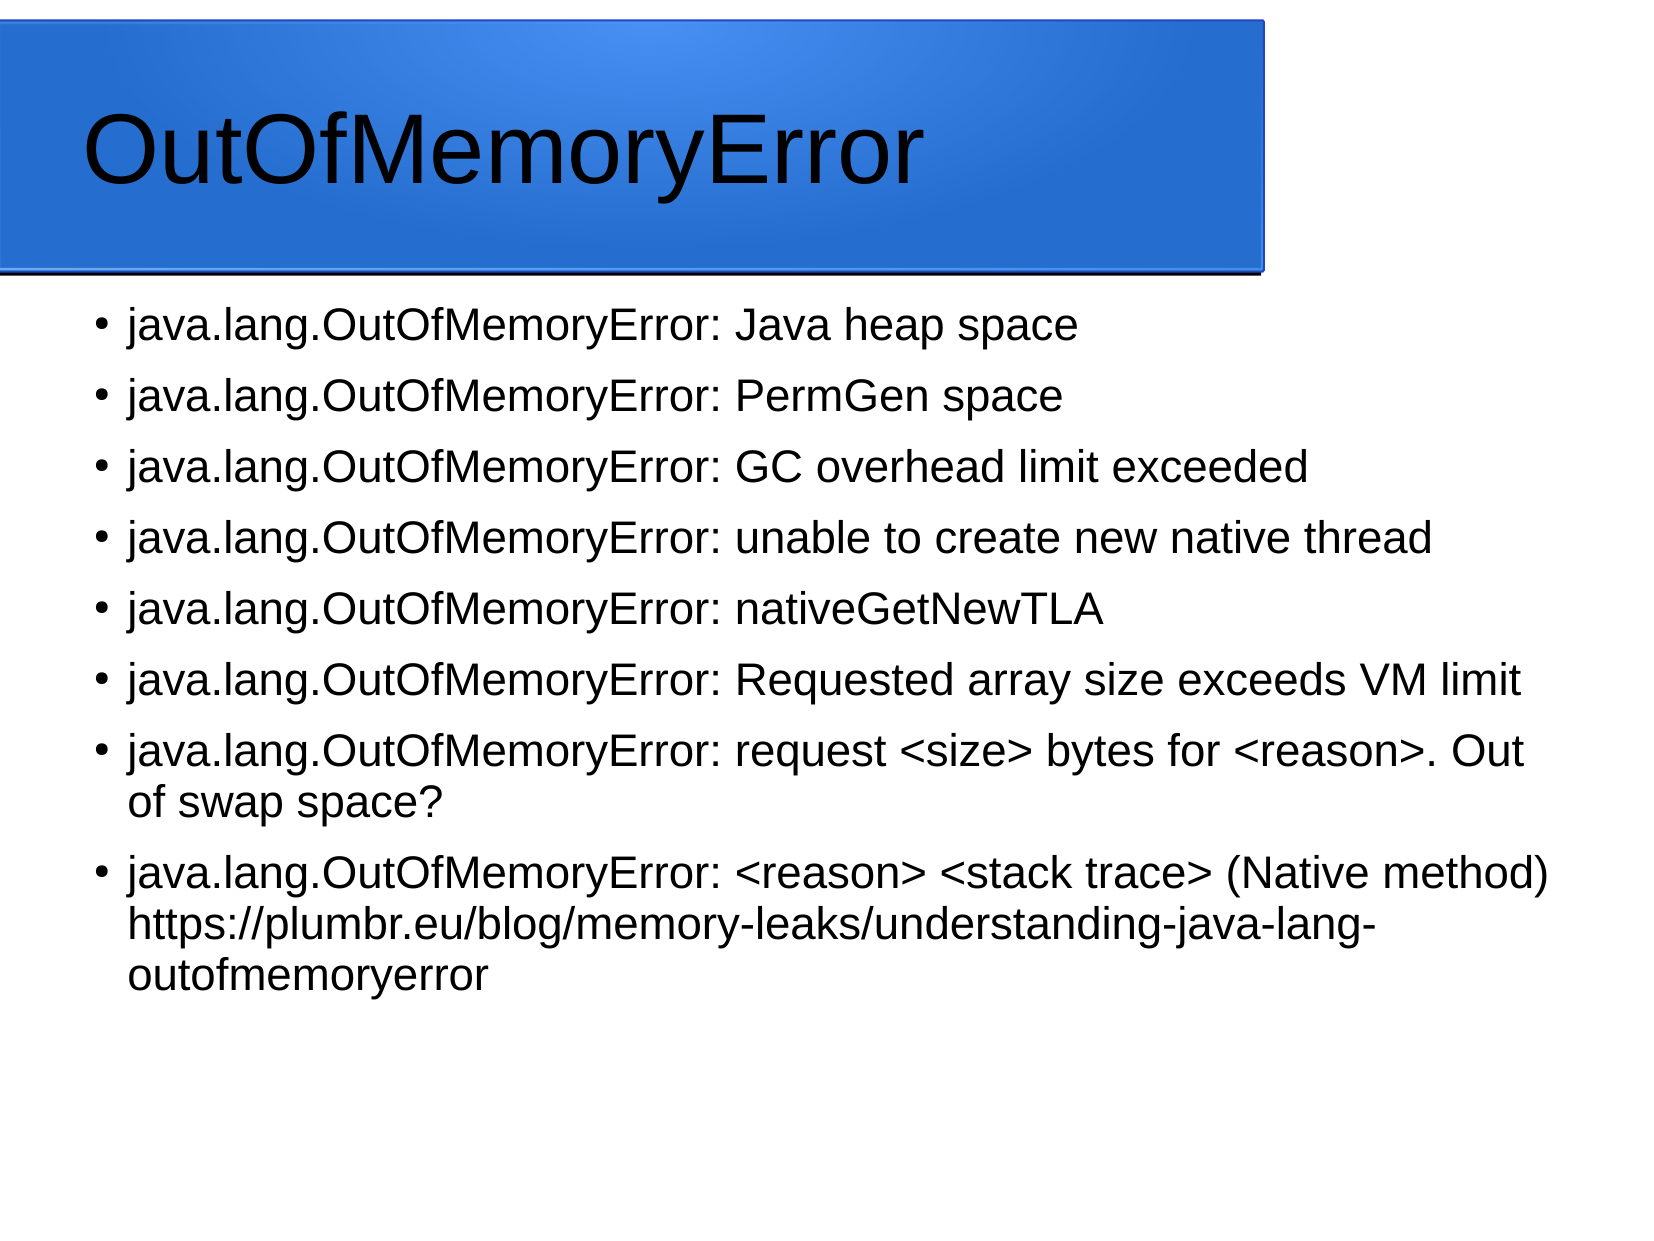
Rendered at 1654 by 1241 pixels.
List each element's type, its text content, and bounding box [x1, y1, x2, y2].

title OutOfMemoryError [82, 47, 1235, 252]
list java.lang.OutOfMemoryError: Java heap space java.lang.OutOfMemoryError: PermGen space java.lang.OutOfMemoryError: GC overhead limit exceeded java.lang.OutOfMemoryError: unable to create new native thread java.lang.OutOfMemoryError: nativeGetNewTLA java.lang.OutOfMemoryError: Requested array size exceeds VM limit java.lang.OutOfMemoryError: request <size> bytes for <reason>. Out of swap space? java.lang.OutOfMemoryError: <reason> <stack trace> (Native method) https://plumbr.eu/blog/memory-leaks/understanding-java-lang-outofmemoryerror [82, 299, 1571, 1019]
